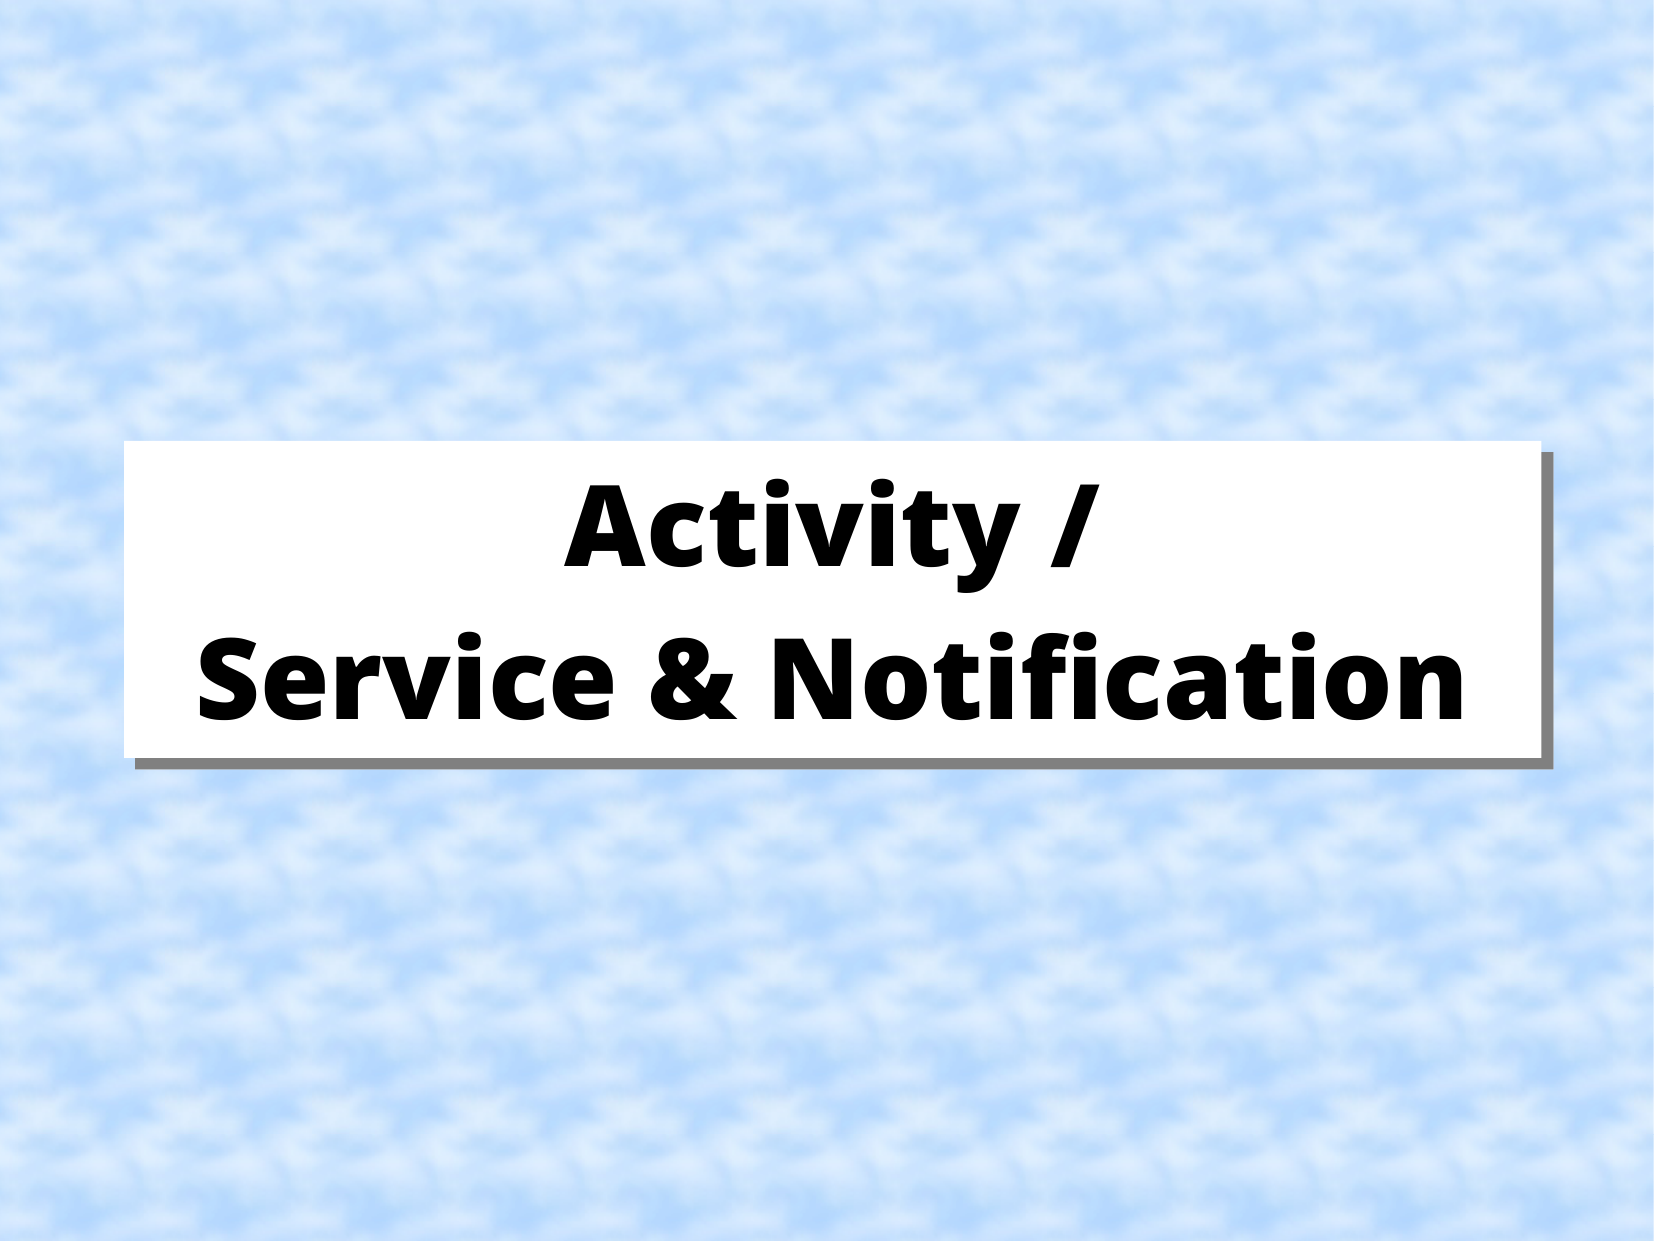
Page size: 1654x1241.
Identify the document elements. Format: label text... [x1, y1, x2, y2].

picture [0, 0, 1654, 1241]
subtitle Activity / Service & Notification [124, 440, 1542, 758]
